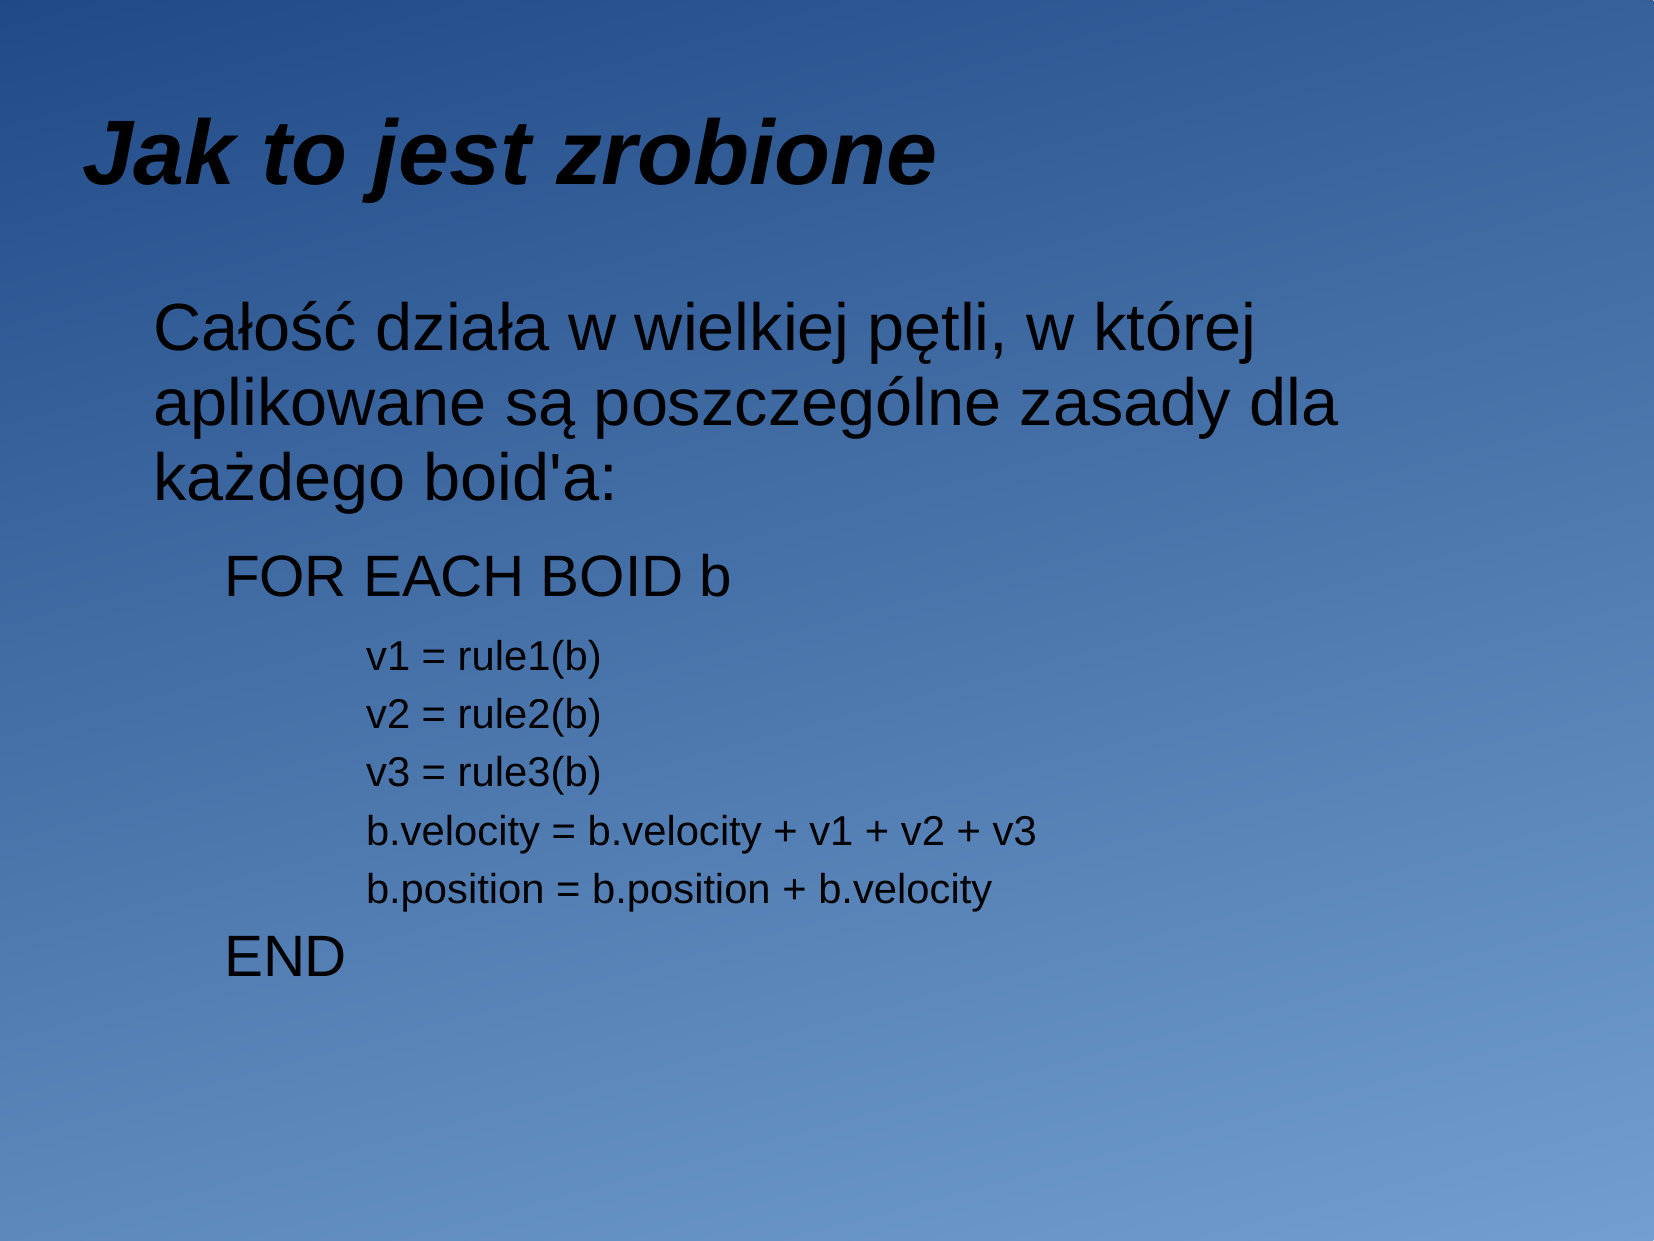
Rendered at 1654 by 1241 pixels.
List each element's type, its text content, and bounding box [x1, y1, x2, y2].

title Jak to jest zrobione [82, 49, 1571, 257]
list Całość działa w wielkiej pętli, w której aplikowane są poszczególne zasady dla każdego boid'a: FOR EACH BOID b v1 = rule1(b) v2 = rule2(b) v3 = rule3(b) b.velocity = b.velocity + v1 + v2 + v3 b.position = b.position + b.velocity END [82, 290, 1571, 1010]
